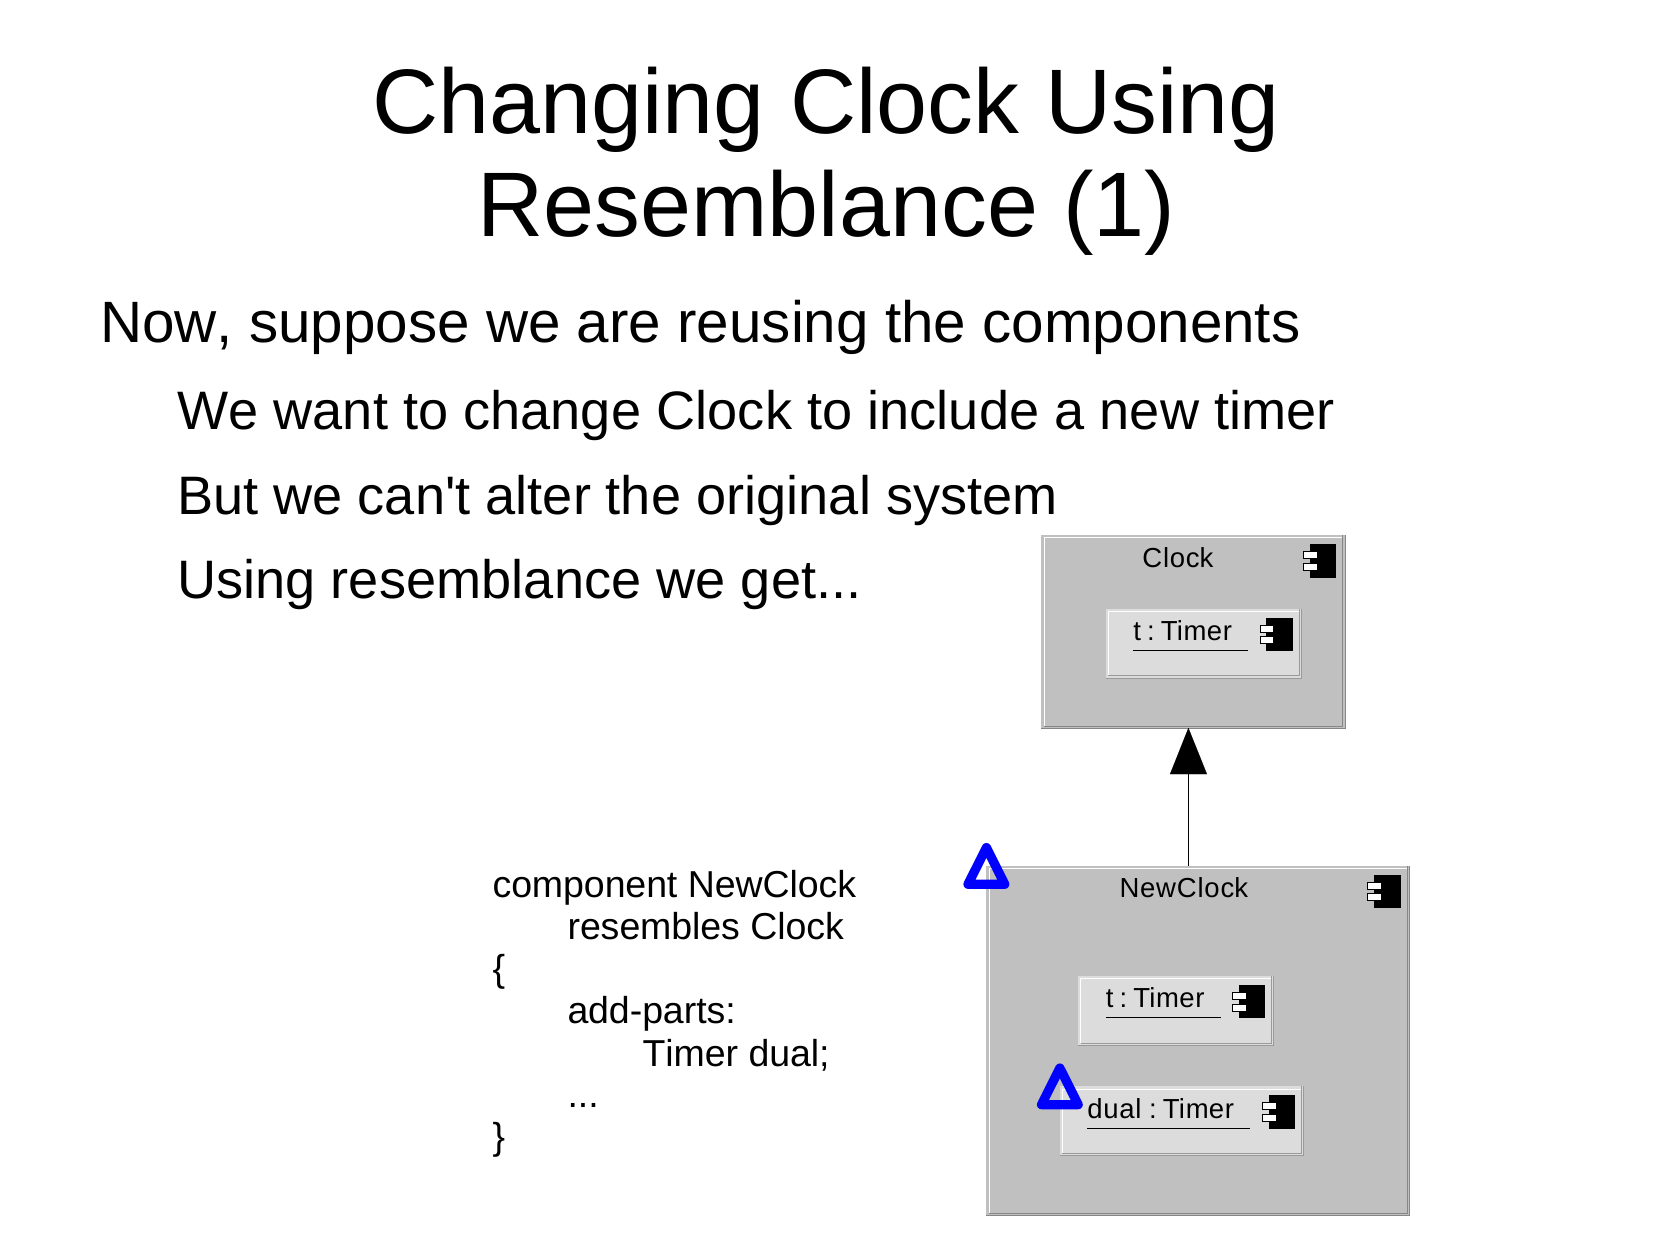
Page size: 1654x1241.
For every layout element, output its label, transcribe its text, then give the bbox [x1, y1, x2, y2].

picture [961, 532, 1412, 1218]
list Now, suppose we are reusing the components We want to change Clock to include a new timer But we can't alter the original system Using resemblance we get... [82, 290, 1571, 1094]
title Changing Clock Using Resemblance (1) [82, 49, 1571, 257]
text_box component NewClock resembles Clock { add-parts: Timer dual; ... } [477, 856, 873, 1166]
